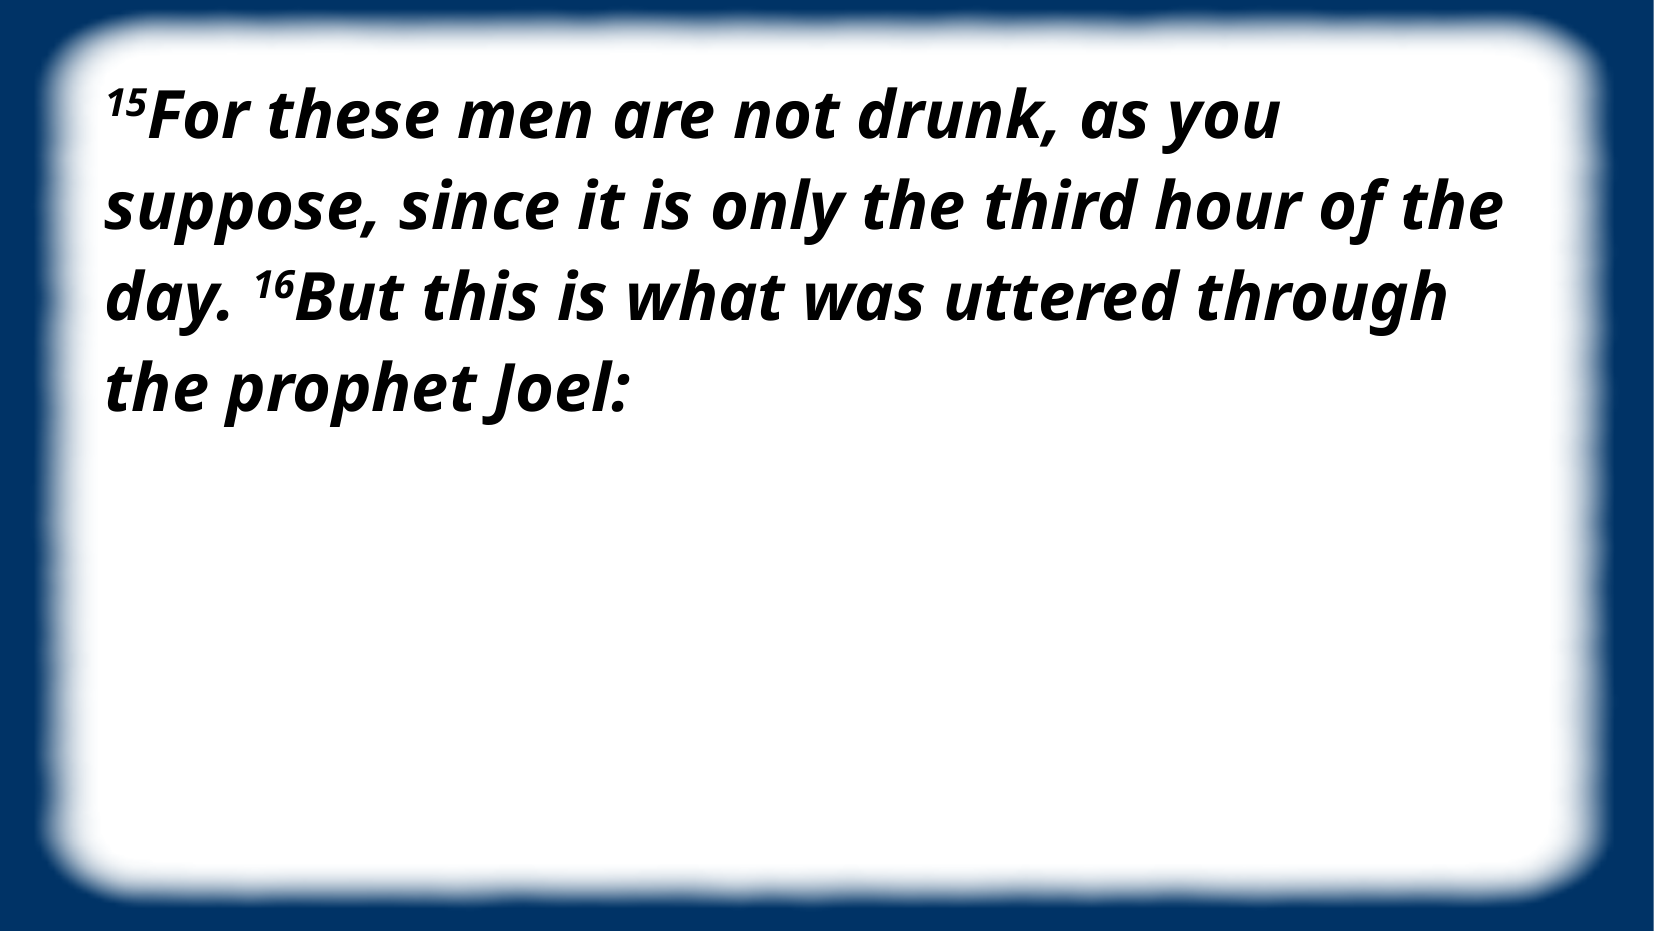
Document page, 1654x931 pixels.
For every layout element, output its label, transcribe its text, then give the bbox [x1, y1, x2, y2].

text_box 15For these men are not drunk, as you suppose, since it is only the third hour of the day. 16But this is what was uttered through the prophet Joel: [90, 60, 1561, 436]
picture [0, 0, 1654, 931]
